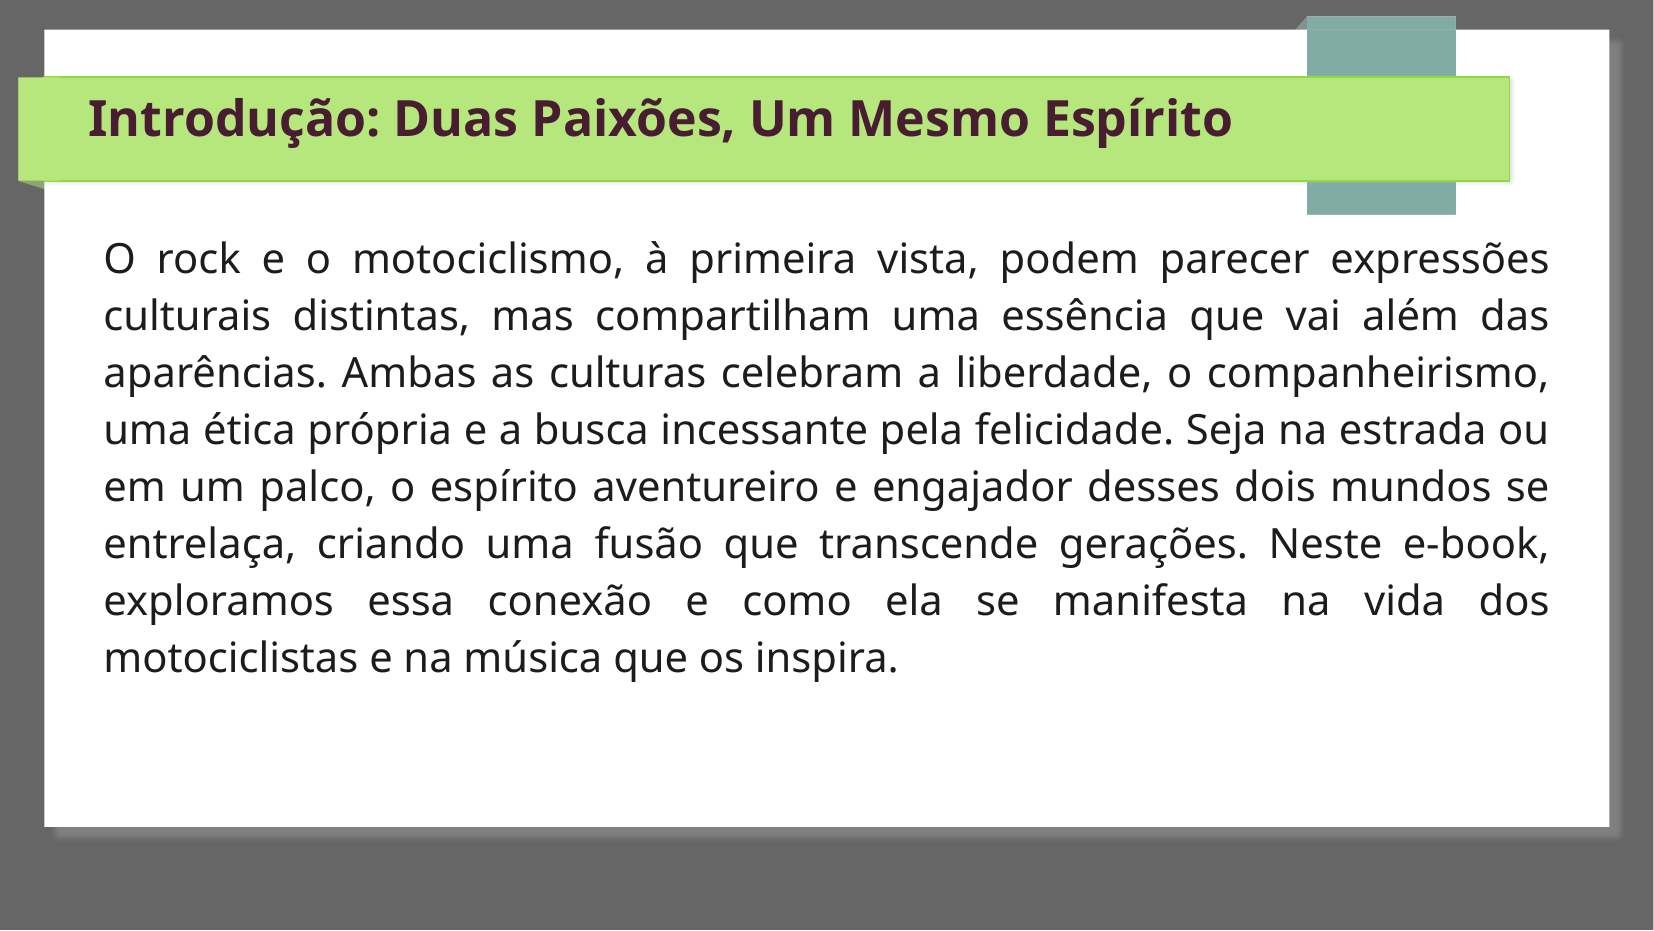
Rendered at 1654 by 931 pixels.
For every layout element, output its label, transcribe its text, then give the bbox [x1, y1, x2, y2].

text_box O rock e o motociclismo, à primeira vista, podem parecer expressões culturais distintas, mas compartilham uma essência que vai além das aparências. Ambas as culturas celebram a liberdade, o companheirismo, uma ética própria e a busca incessante pela felicidade. Seja na estrada ou em um palco, o espírito aventureiro e engajador desses dois mundos se entrelaça, criando uma fusão que transcende gerações. Neste e-book, exploramos essa conexão e como ela se manifesta na vida dos motociclistas e na música que os inspira. [88, 221, 1565, 813]
title Introdução: Duas Paixões, Um Mesmo Espírito [88, 80, 1506, 221]
